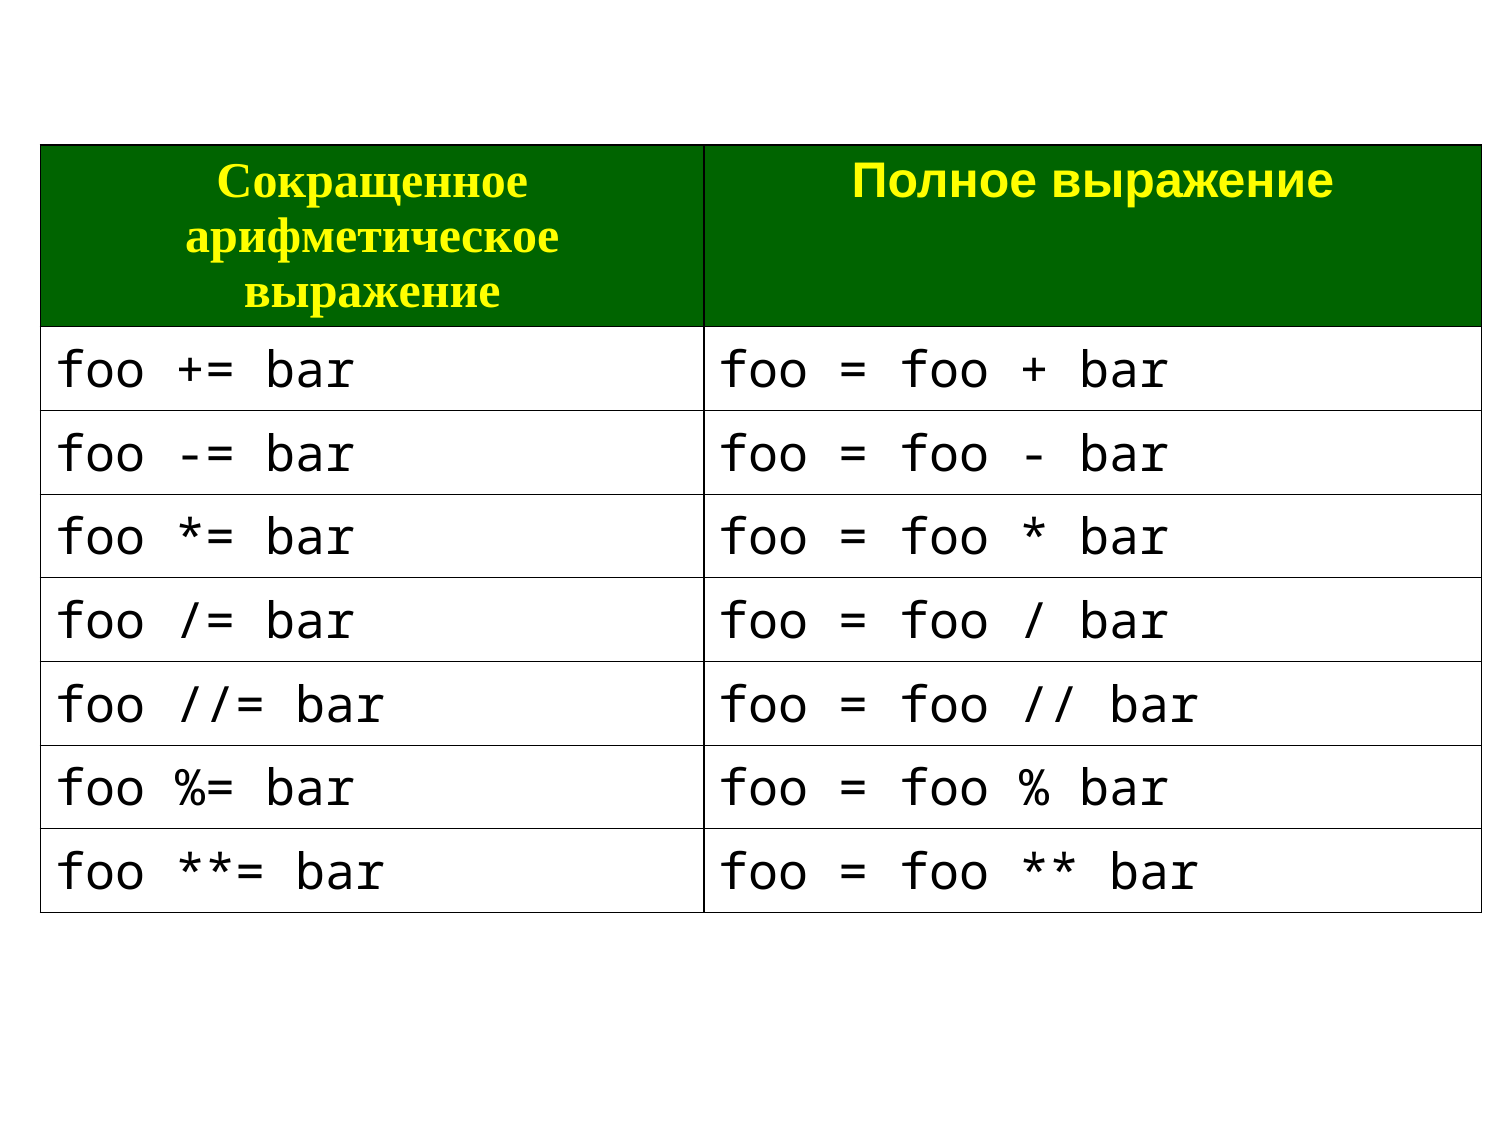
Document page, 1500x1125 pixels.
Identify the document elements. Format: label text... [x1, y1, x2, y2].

table_cell foo = foo // bar [705, 662, 1481, 745]
table_cell foo /= bar [41, 578, 703, 661]
table_cell foo = foo * bar [705, 495, 1481, 577]
table_cell foo += bar [41, 327, 703, 410]
table_cell foo %= bar [41, 746, 703, 828]
table_cell foo = foo + bar [705, 327, 1481, 410]
table_cell foo *= bar [41, 495, 703, 577]
table_cell foo **= bar [41, 829, 703, 912]
table_cell foo //= bar [41, 662, 703, 745]
table_cell foo = foo % bar [705, 746, 1481, 828]
table_cell foo -= bar [41, 411, 703, 494]
table_cell foo = foo ** bar [705, 829, 1481, 912]
table_cell foo = foo / bar [705, 578, 1481, 661]
table_cell foo = foo - bar [705, 411, 1481, 494]
table_header Полное выражение [705, 146, 1481, 326]
table_header Сокращенное арифметическое выражение [41, 146, 703, 326]
